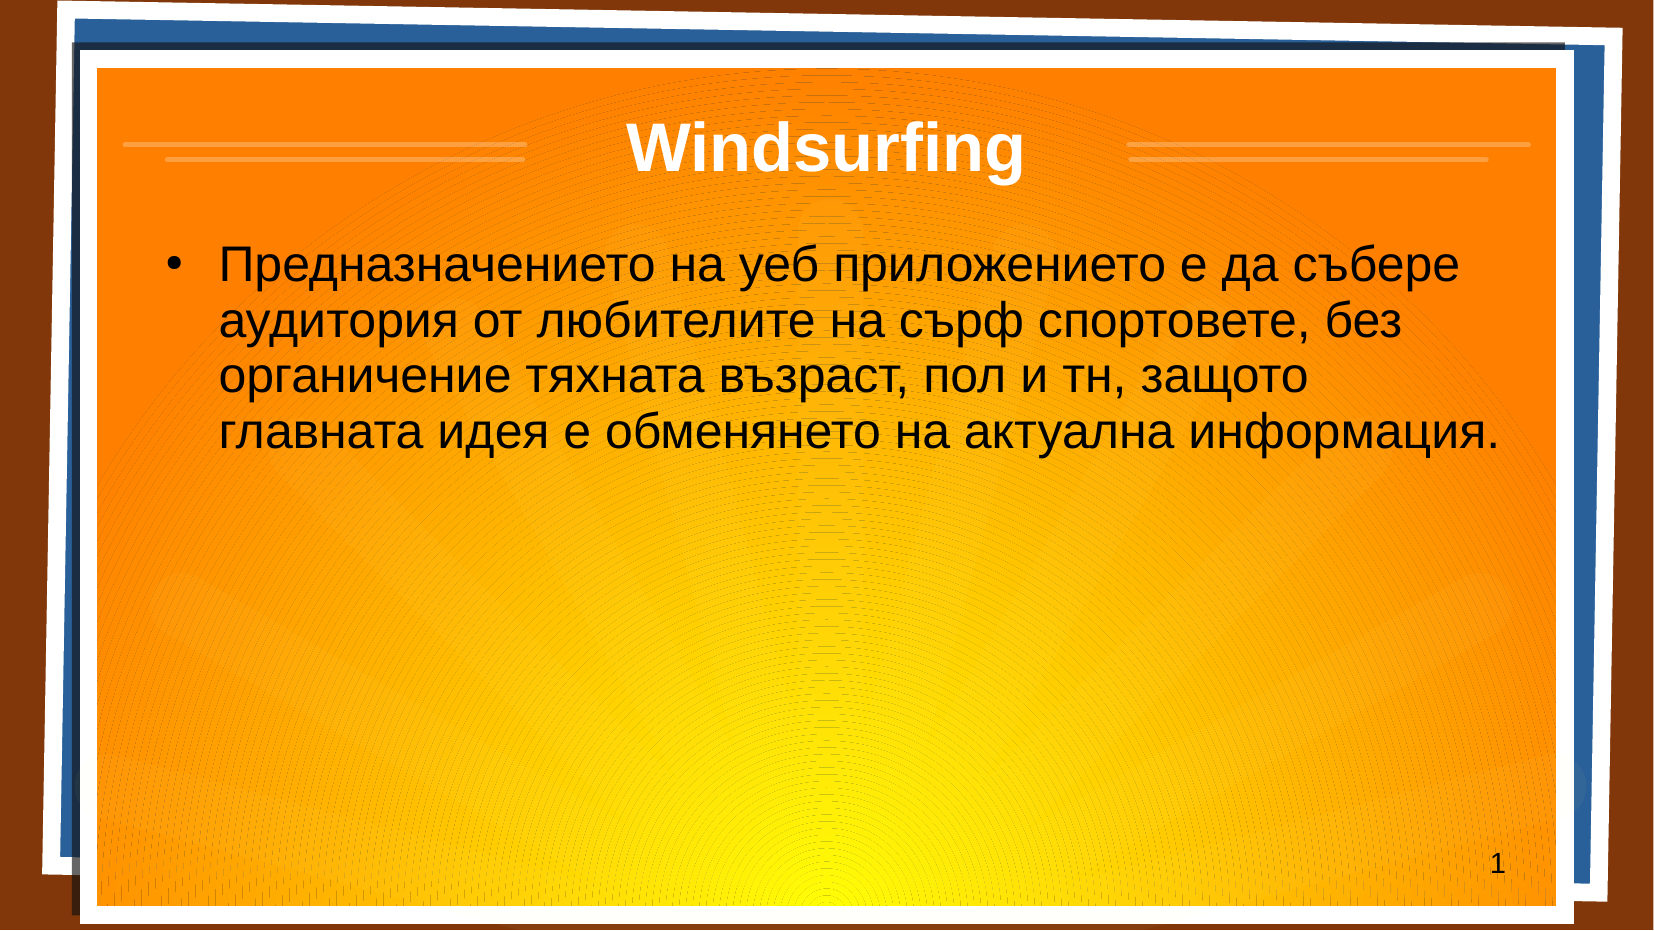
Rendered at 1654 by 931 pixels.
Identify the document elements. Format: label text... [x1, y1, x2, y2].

title Windsurfing [531, 73, 1123, 222]
list Предназначението на уеб приложението е да събере аудитория от любителите на сърф спортовете, без органичение тяхната възраст, пол и тн, защото главната идея е обменянето на актуална информация. [147, 236, 1506, 827]
